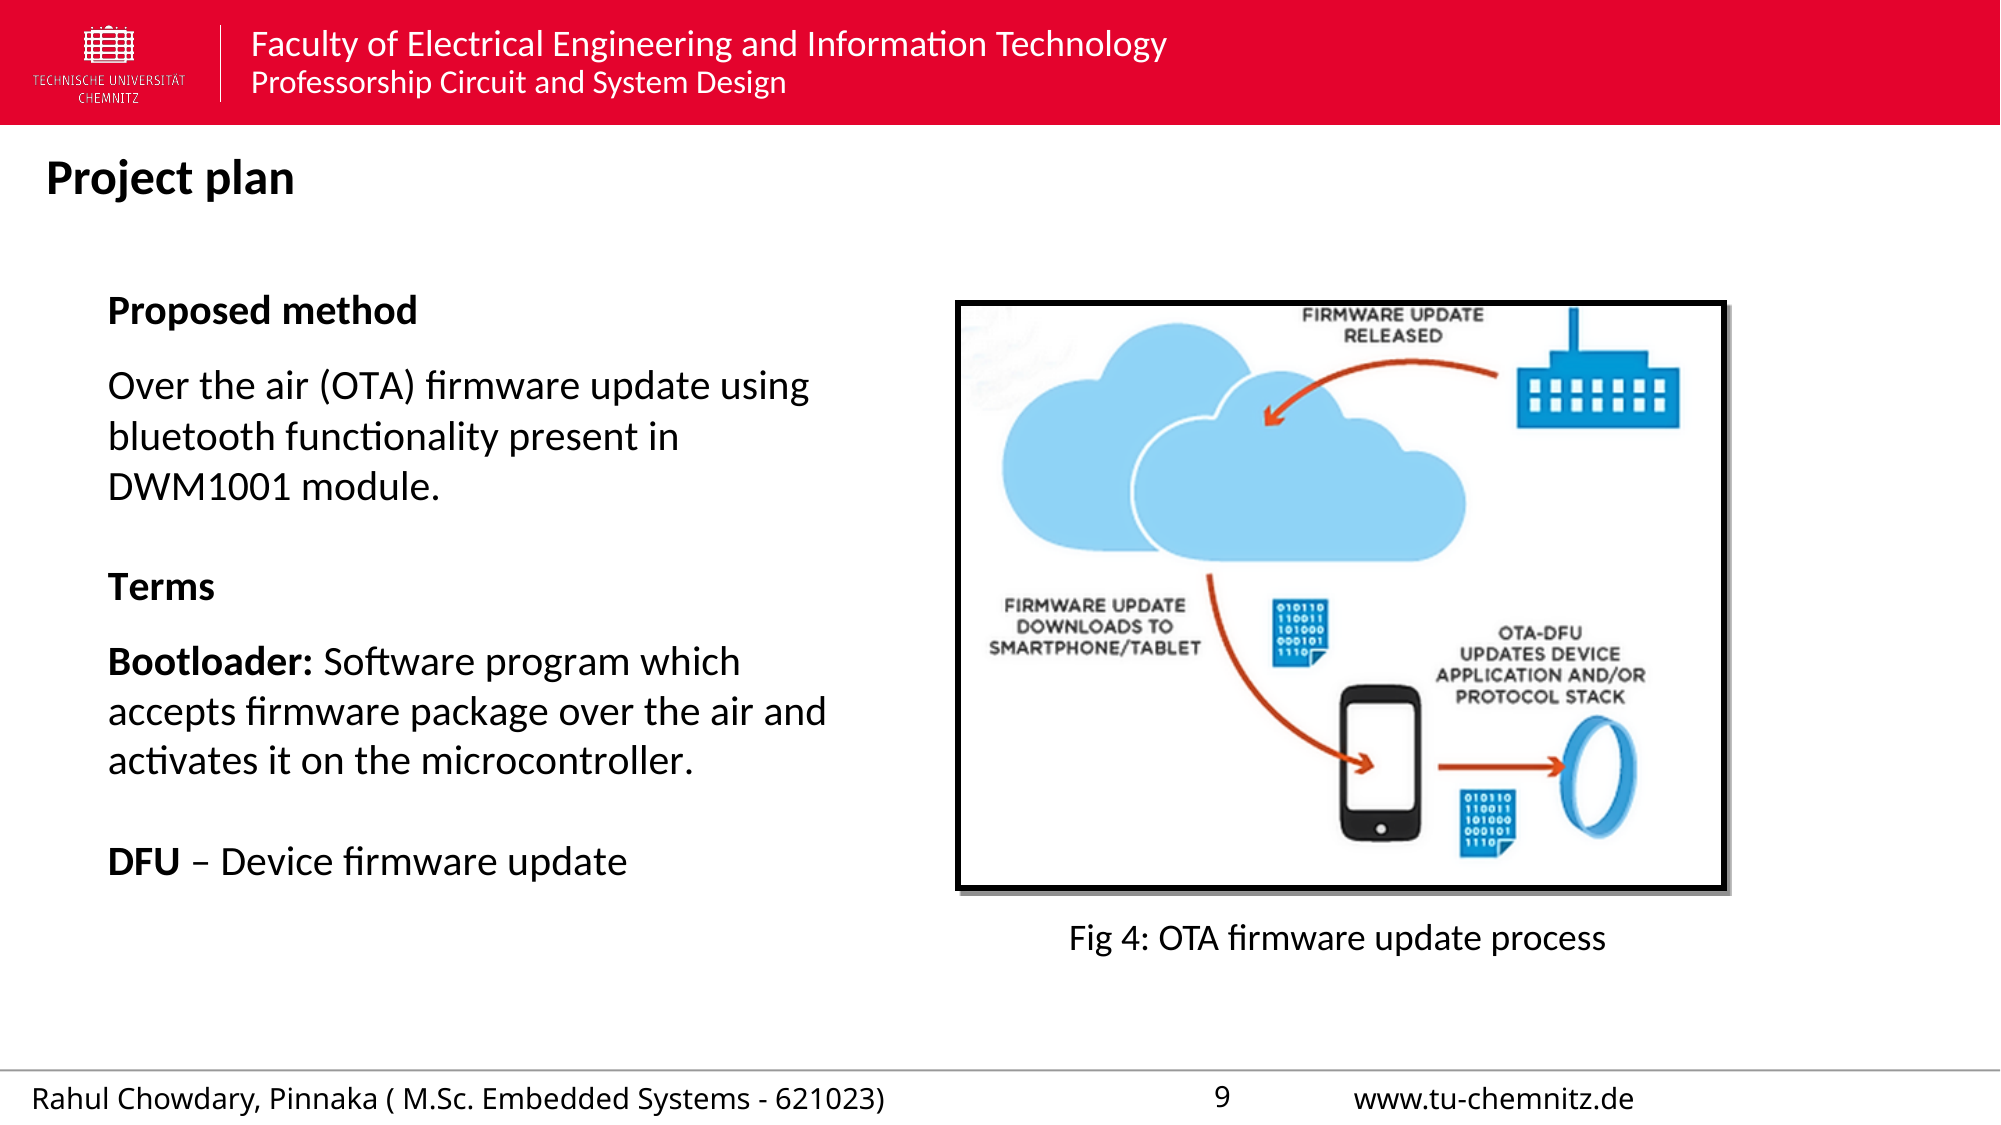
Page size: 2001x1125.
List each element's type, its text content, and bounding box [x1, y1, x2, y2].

text_box Fig 4: OTA firmware update process [1054, 905, 1629, 967]
picture [961, 306, 1721, 886]
list Project plan [78, 158, 1969, 225]
text_box Proposed method Over the air (OTA) firmware update using bluetooth functionality present in DWM1001 module. Terms Bootloader: Software program which accepts firmware package over the air and activates it on the microcontroller. DFU – Device firmware update [93, 275, 884, 897]
